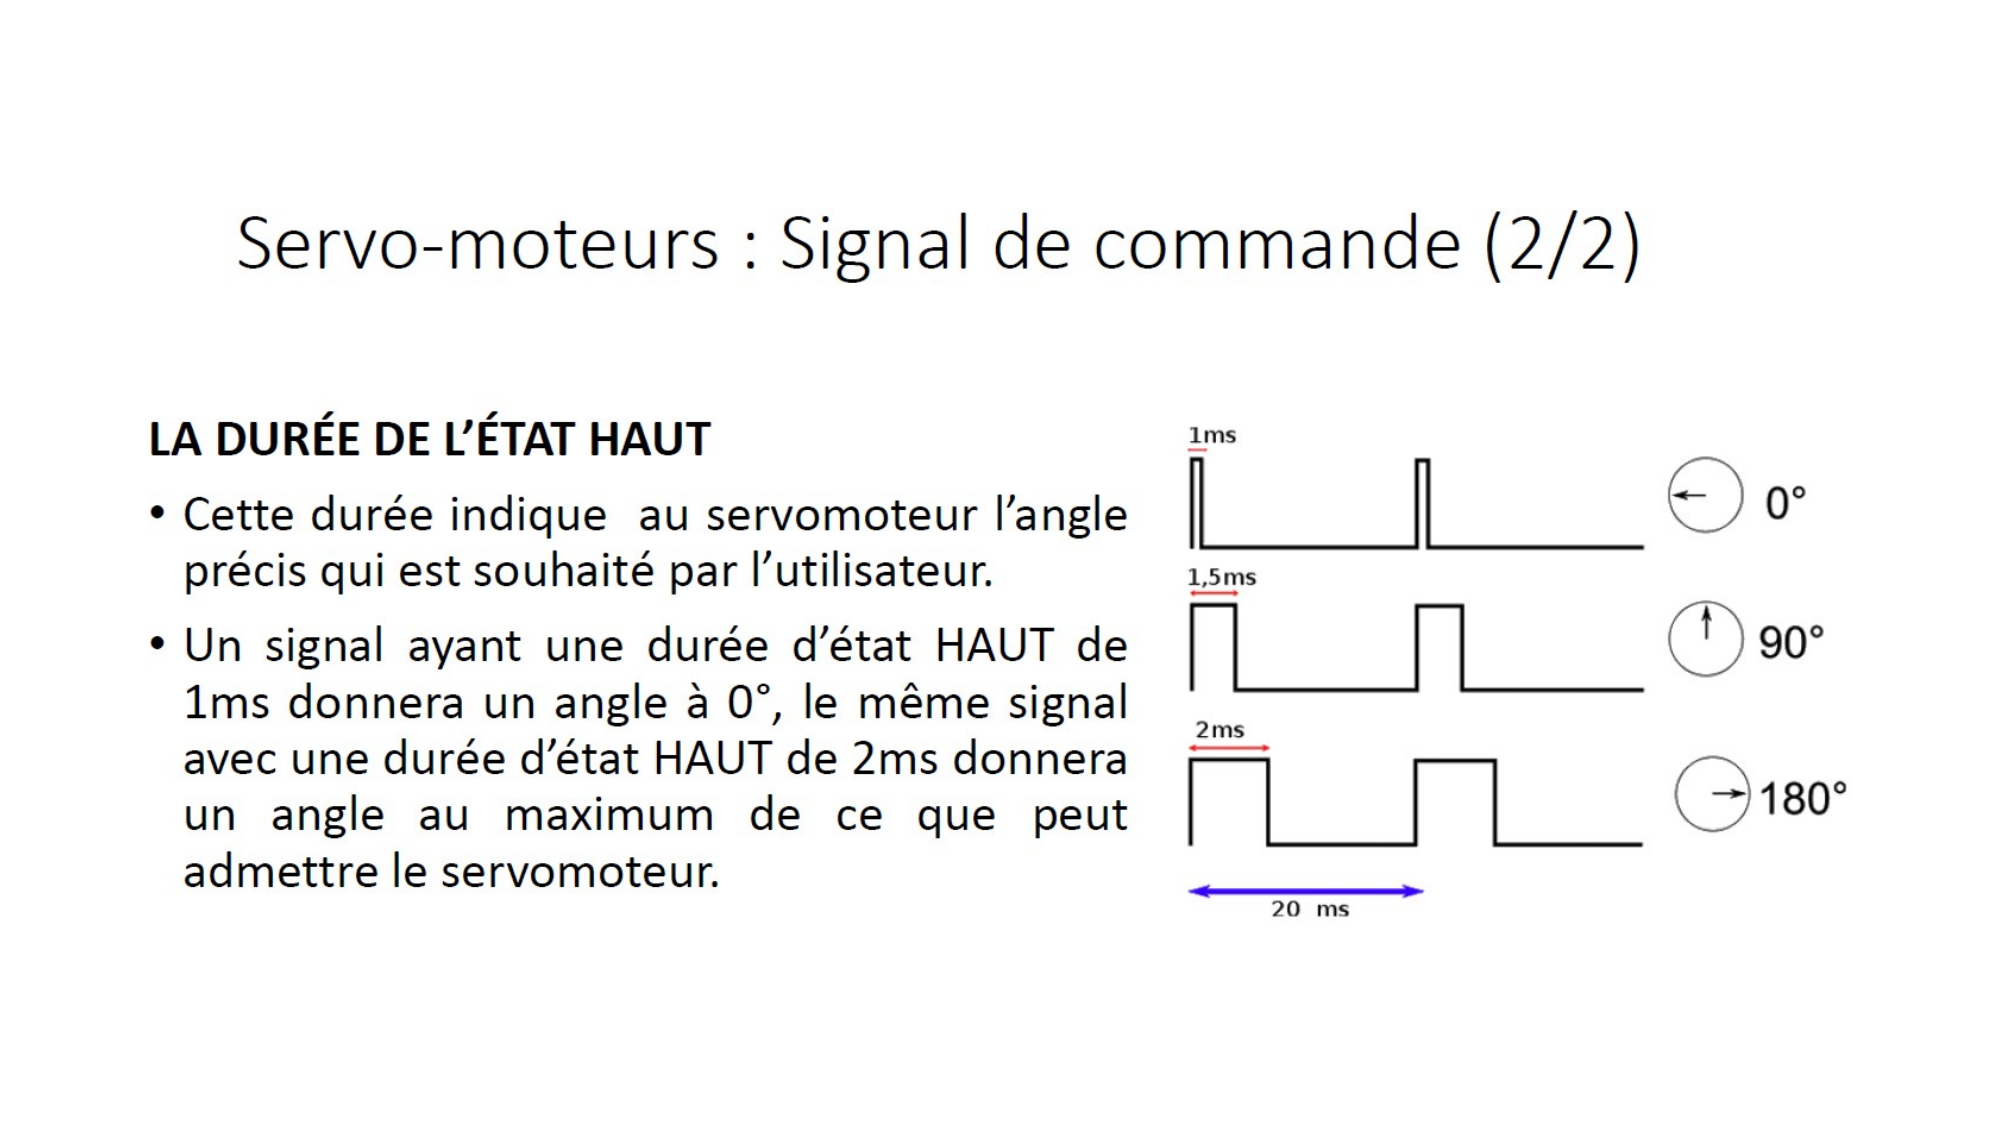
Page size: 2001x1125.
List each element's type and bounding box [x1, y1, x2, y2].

picture [129, 208, 1863, 949]
